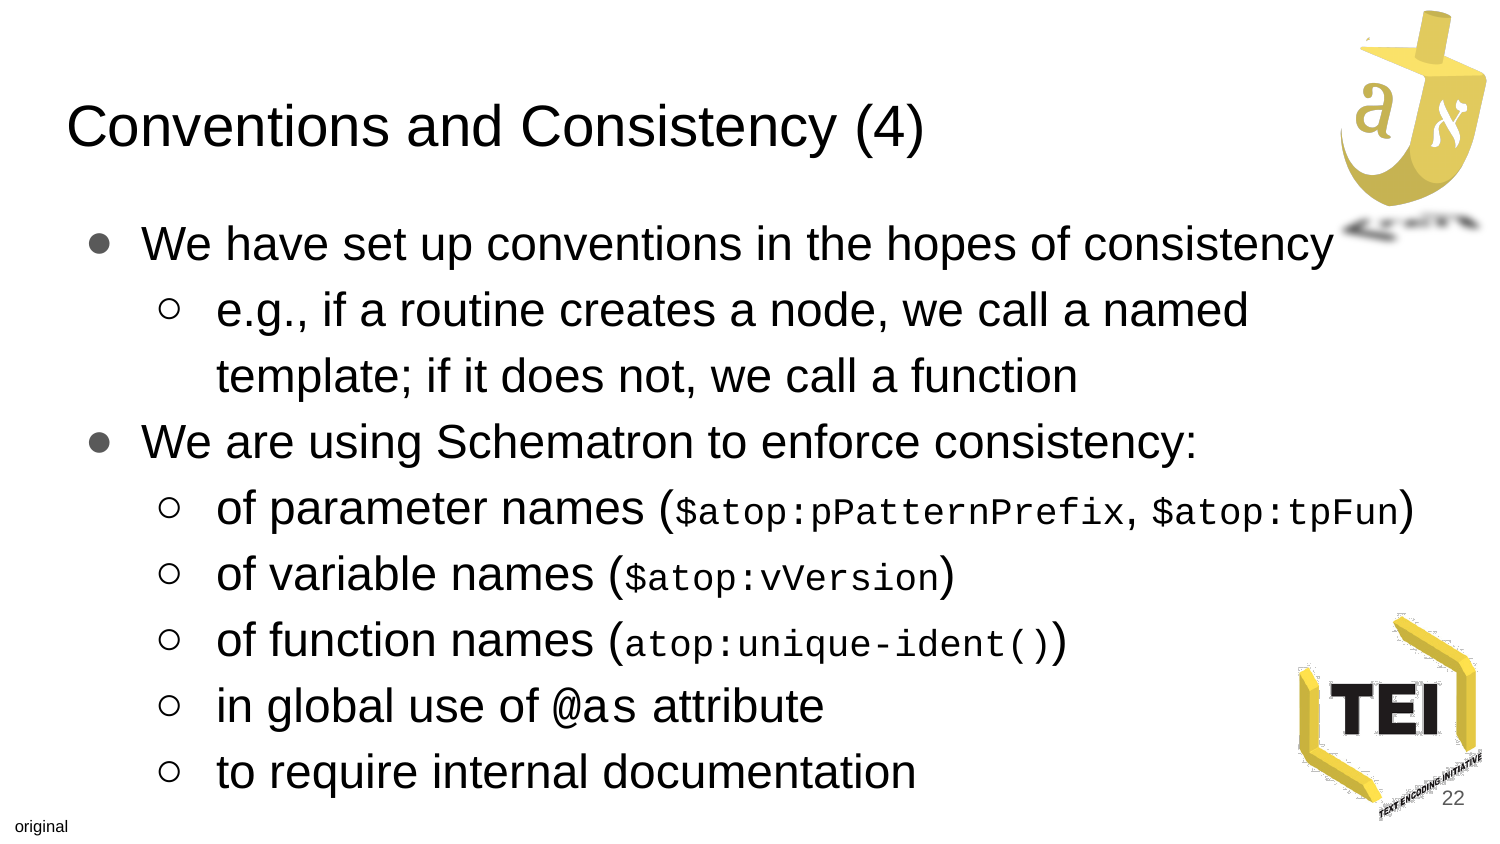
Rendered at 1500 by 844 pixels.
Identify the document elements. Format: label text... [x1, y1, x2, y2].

text_box original [0, 810, 114, 844]
picture [1275, 604, 1500, 830]
picture [1324, 0, 1497, 250]
list We have set up conventions in the hopes of consistency e.g., if a routine creates a node, we call a named template; if it does not, we call a function We are using Schematron to enforce consistency: of parameter names ($atop:pPatternPrefix, $atop:tpFun) of variable names ($atop:vVersion) of function names (atop:unique-ident()) in global use of @as attribute to require internal documentation [51, 189, 1449, 750]
slide_number <number> [1389, 764, 1480, 830]
title Conventions and Consistency (4) [51, 72, 1449, 167]
